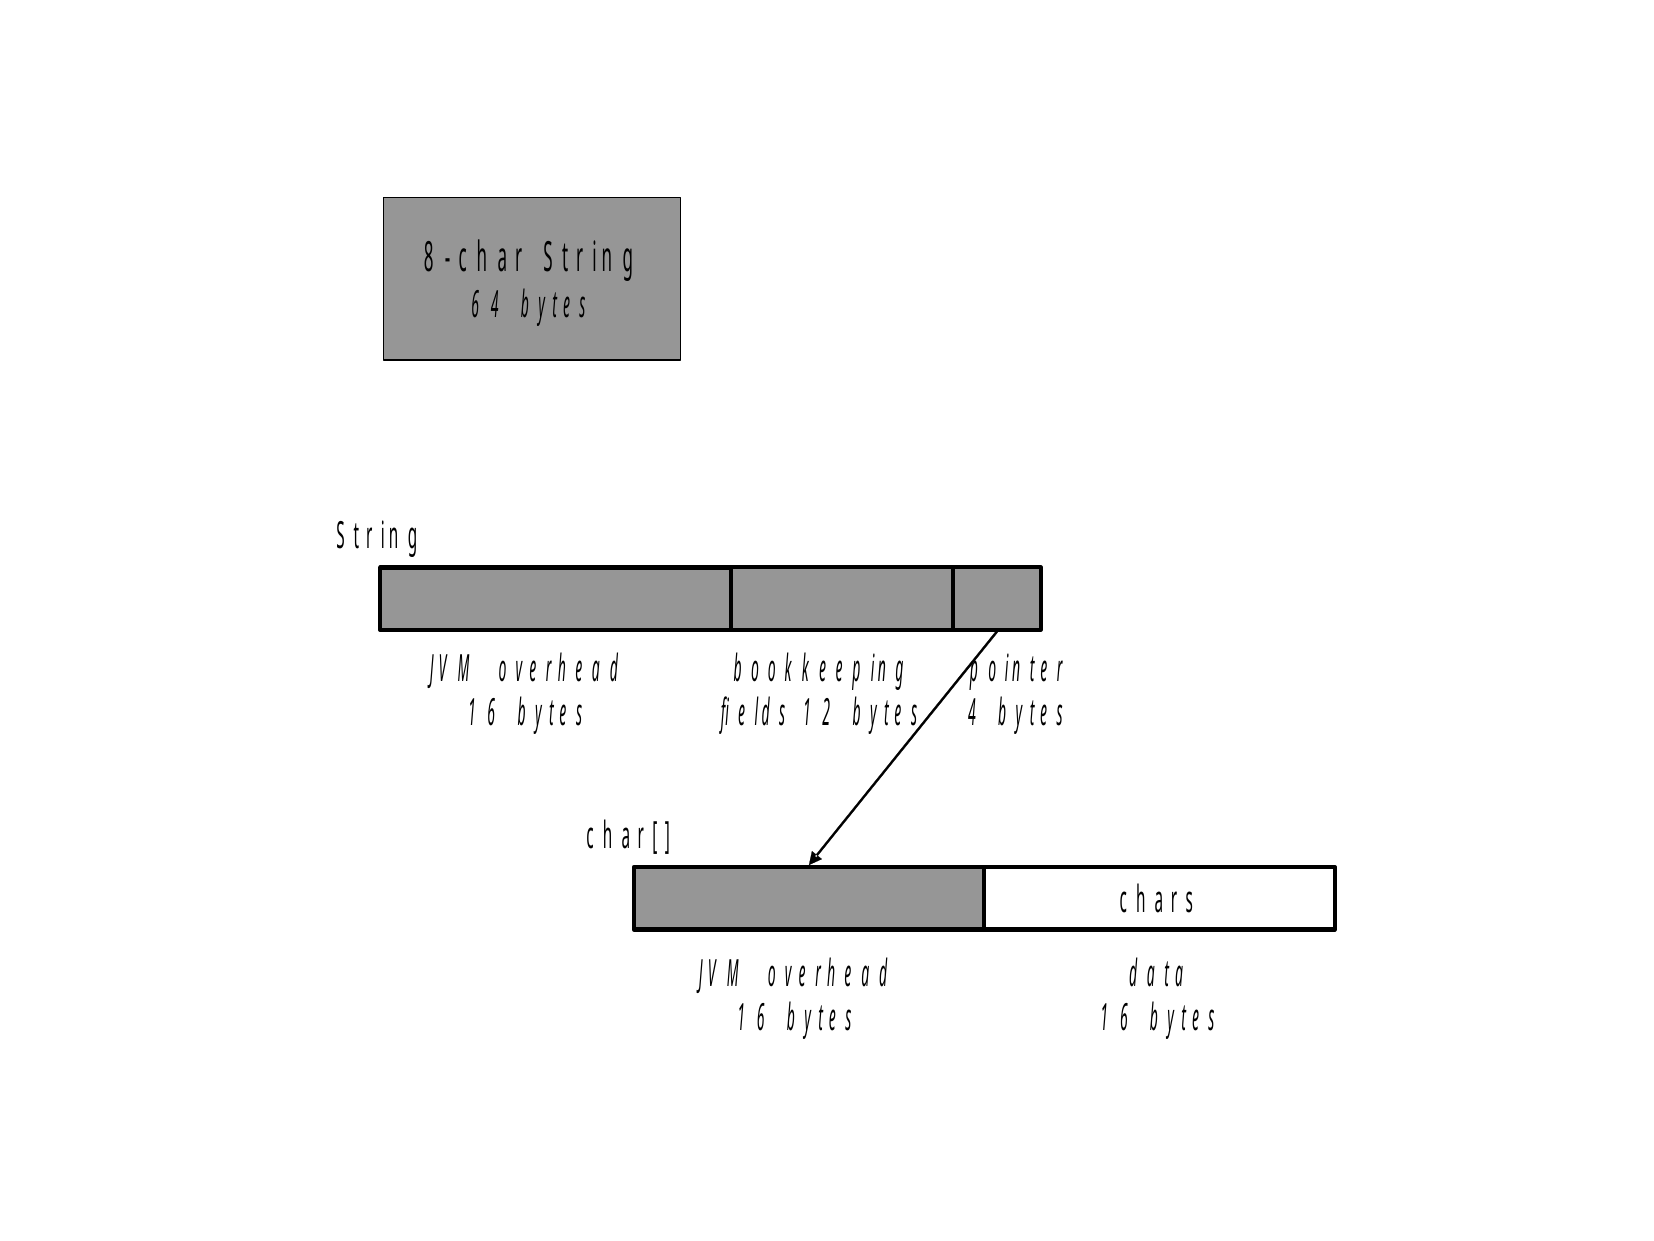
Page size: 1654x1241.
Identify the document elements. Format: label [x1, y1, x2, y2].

picture [321, 197, 1340, 1050]
